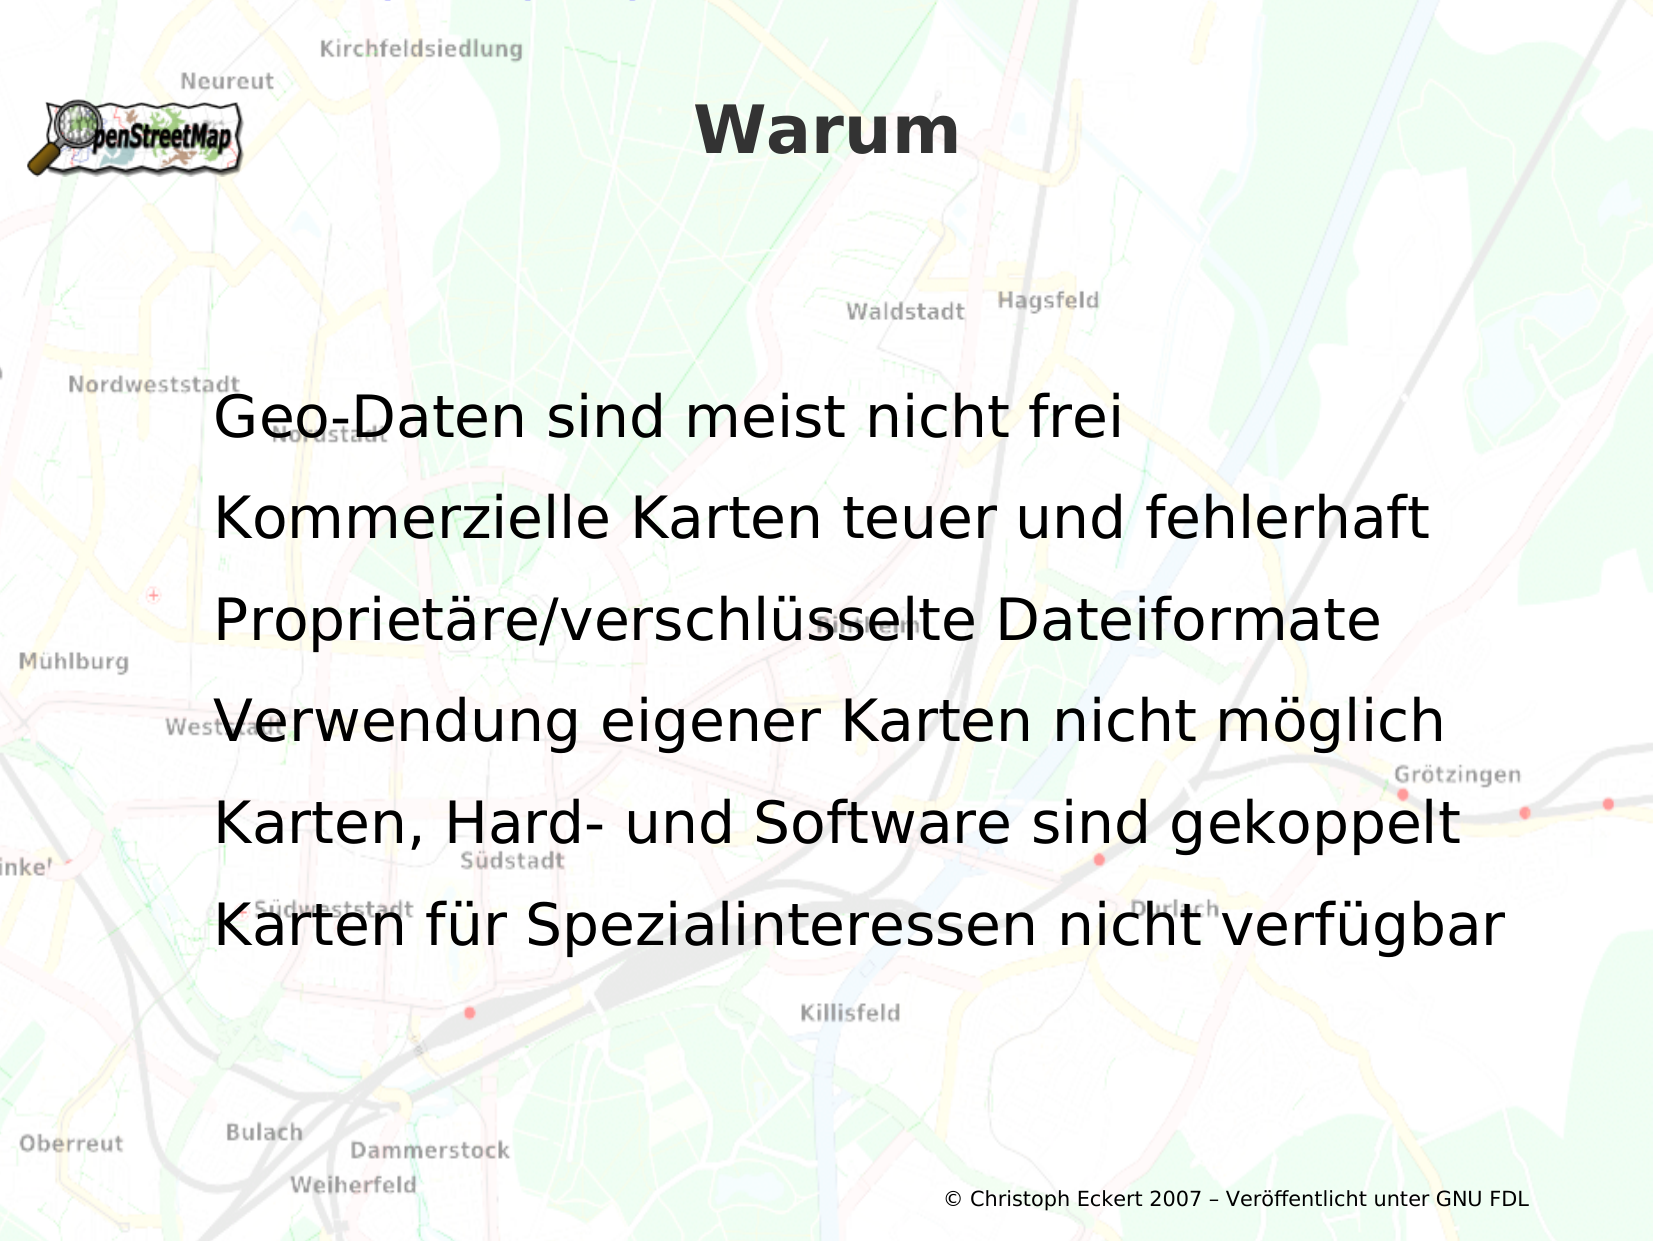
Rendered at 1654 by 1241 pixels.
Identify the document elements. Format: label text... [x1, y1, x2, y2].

picture [0, 0, 1653, 1241]
title Warum [121, 91, 1534, 299]
subtitle Geo-Daten sind meist nicht frei Kommerzielle Karten teuer und fehlerhaft Proprietäre/verschlüsselte Dateiformate Verwendung eigener Karten nicht möglich Karten, Hard- und Software sind gekoppelt Karten für Spezialinteressen nicht verfügbar [178, 363, 1570, 945]
